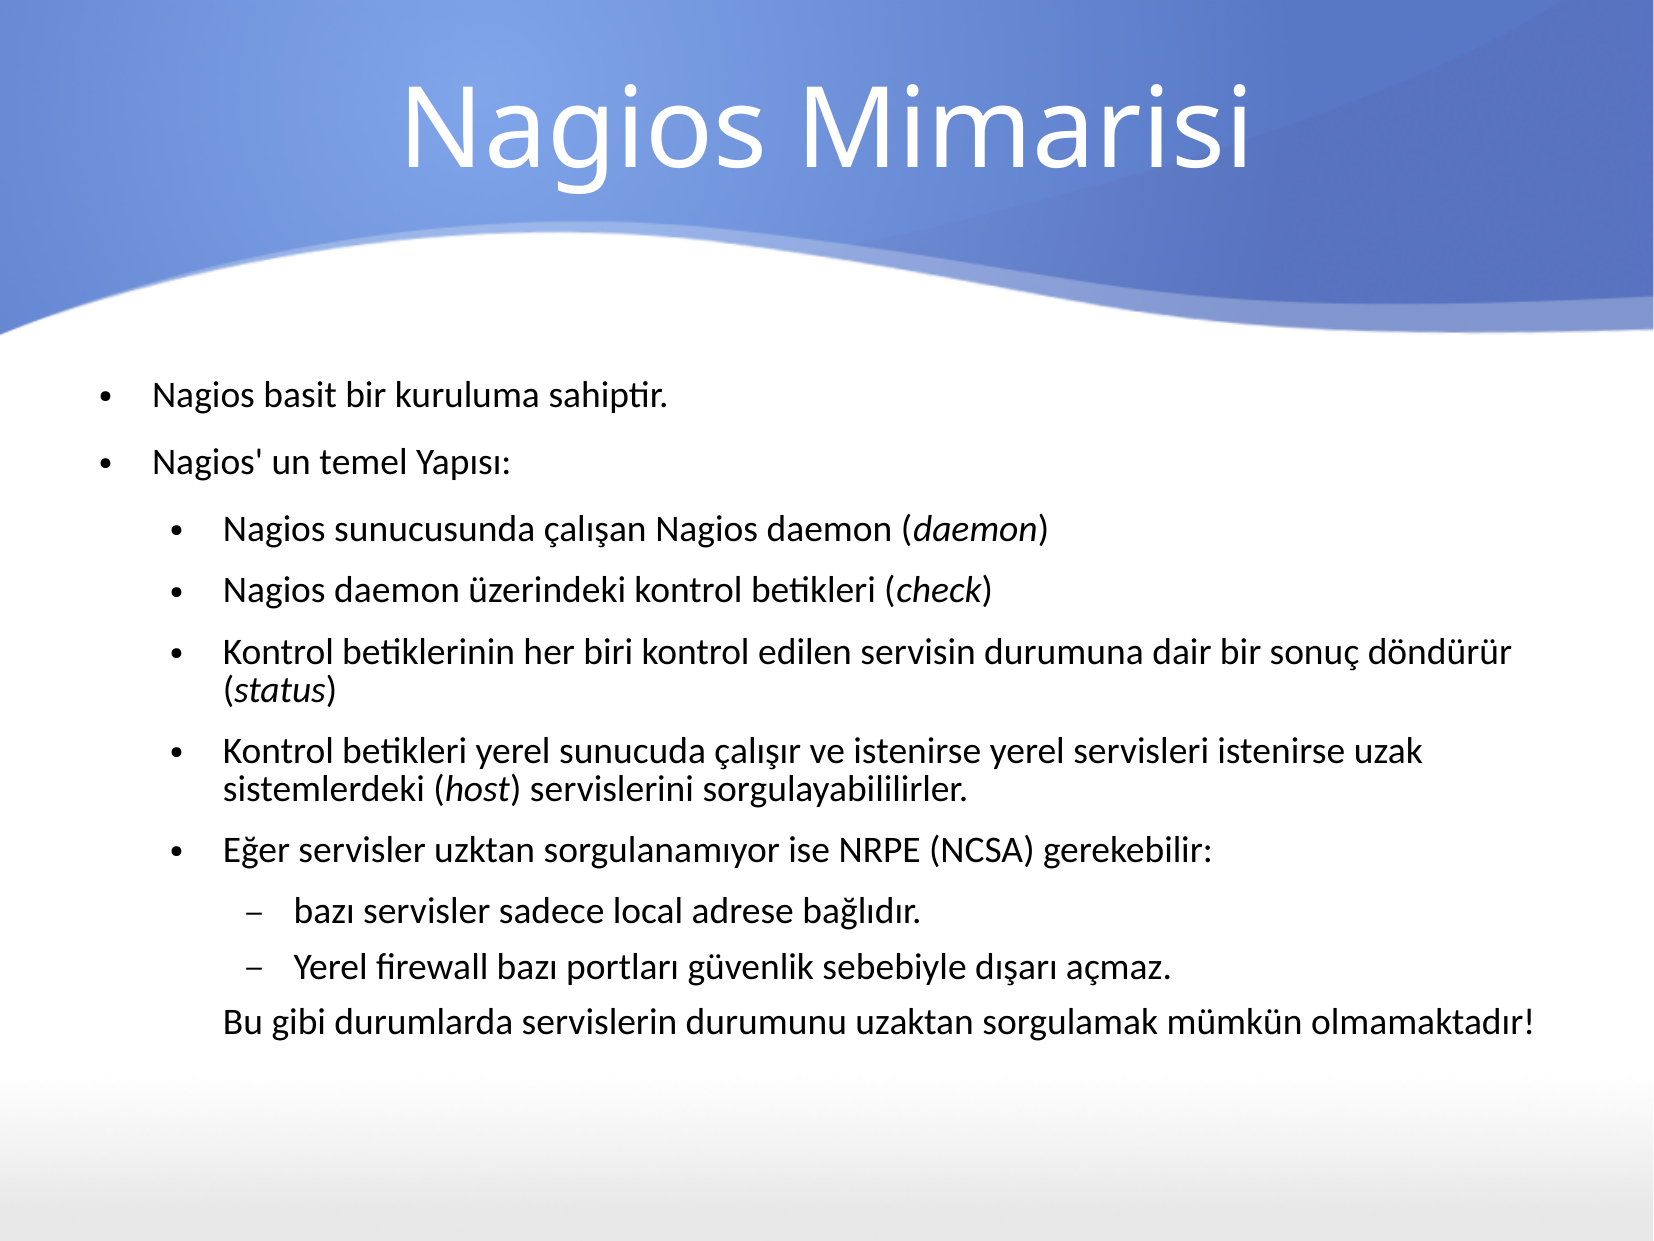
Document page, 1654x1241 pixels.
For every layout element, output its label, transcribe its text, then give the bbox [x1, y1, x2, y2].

title Nagios Mimarisi [82, 19, 1571, 228]
picture [0, 0, 1654, 1241]
list Nagios basit bir kuruluma sahiptir. Nagios' un temel Yapısı: Nagios sunucusunda çalışan Nagios daemon (daemon) Nagios daemon üzerindeki kontrol betikleri (check) Kontrol betiklerinin her biri kontrol edilen servisin durumuna dair bir sonuç döndürür (status) Kontrol betikleri yerel sunucuda çalışır ve istenirse yerel servisleri istenirse uzak sistemlerdeki (host) servislerini sorgulayabililirler. Eğer servisler uzktan sorgulanamıyor ise NRPE (NCSA) gerekebilir: bazı servisler sadece local adrese bağlıdır. Yerel firewall bazı portları güvenlik sebebiyle dışarı açmaz. Bu gibi durumlarda servislerin durumunu uzaktan sorgulamak mümkün olmamaktadır! [81, 378, 1570, 1182]
